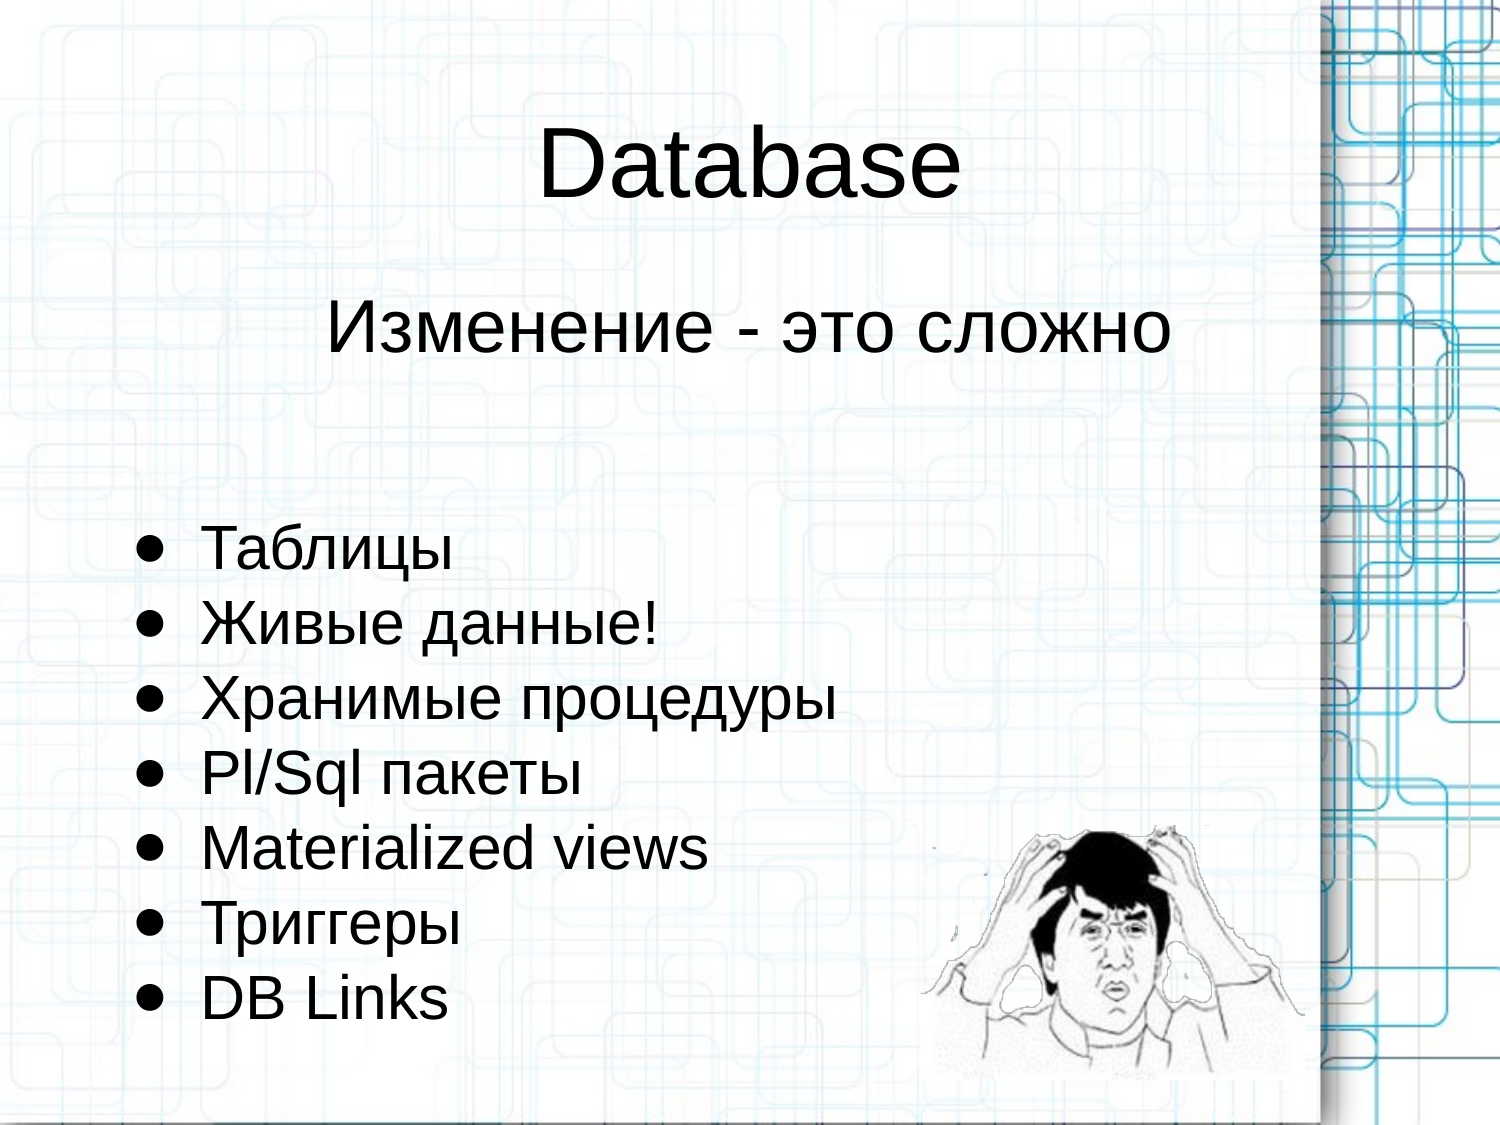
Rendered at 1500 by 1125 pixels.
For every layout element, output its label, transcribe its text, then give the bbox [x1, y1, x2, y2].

text_box Таблицы Живые данные! Хранимые процедуры Pl/Sql пакеты Materialized views Триггеры DB Links [109, 492, 1358, 1065]
picture [0, 0, 1500, 1125]
title Database [75, 45, 1425, 233]
list Изменение - это сложно [75, 262, 1425, 401]
text_box [920, 825, 1306, 1080]
